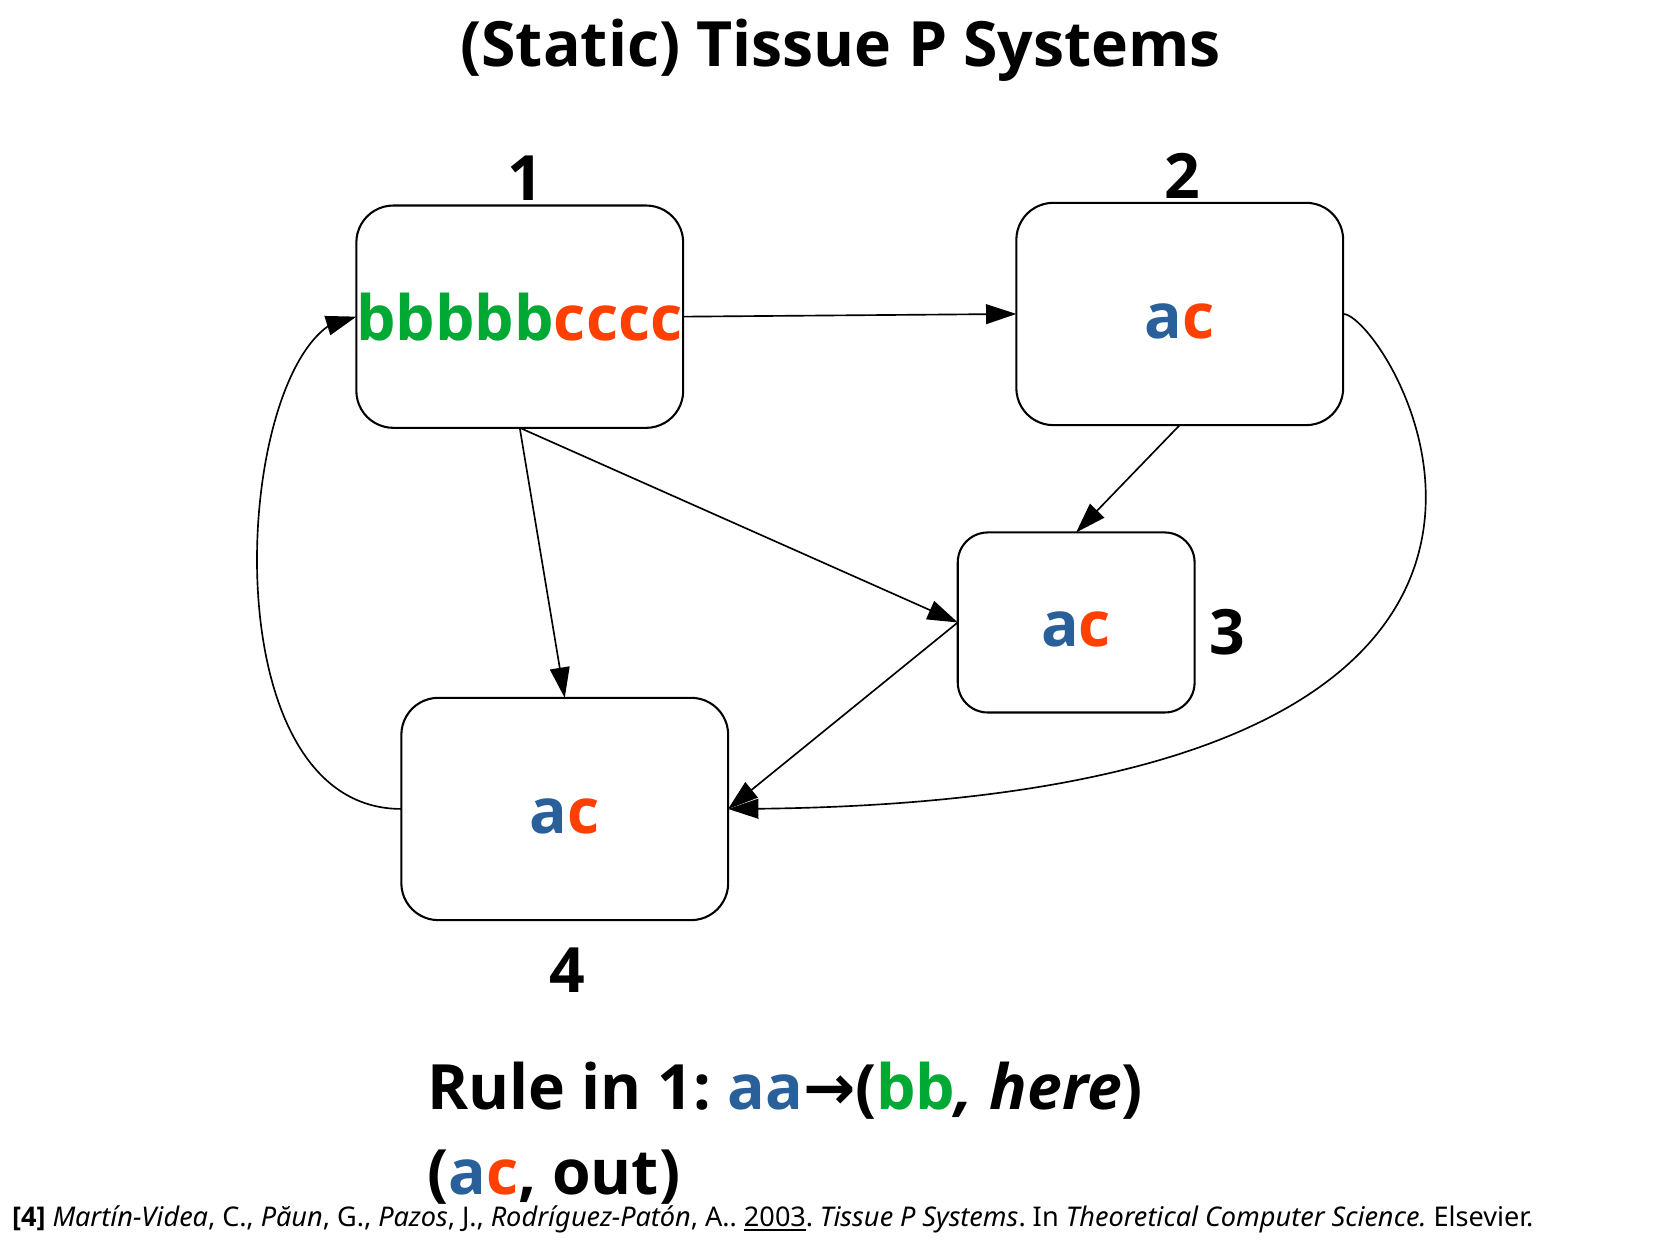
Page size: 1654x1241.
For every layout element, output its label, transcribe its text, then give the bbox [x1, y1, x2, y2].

text_box 4 [534, 918, 601, 1016]
text_box 2 [1149, 124, 1215, 222]
text_box ac [401, 697, 729, 921]
text_box bbbbbcccc [356, 205, 684, 428]
text_box Rule in 1: aa→(bb, here)(ac, out) [412, 1035, 1255, 1215]
text_box 3 [1194, 580, 1261, 678]
text_box [4] Martín-Videa, C., Păun, G., Pazos, J., Rodríguez-Patón, A.. 2003. Tissue P Systems. In Theoretical Computer Science. Elsevier. [0, 1190, 1654, 1241]
text_box 1 [492, 126, 558, 224]
text_box ac [1016, 202, 1344, 426]
text_box ac [957, 532, 1195, 713]
title (Static) Tissue P Systems [0, 1, 1651, 84]
